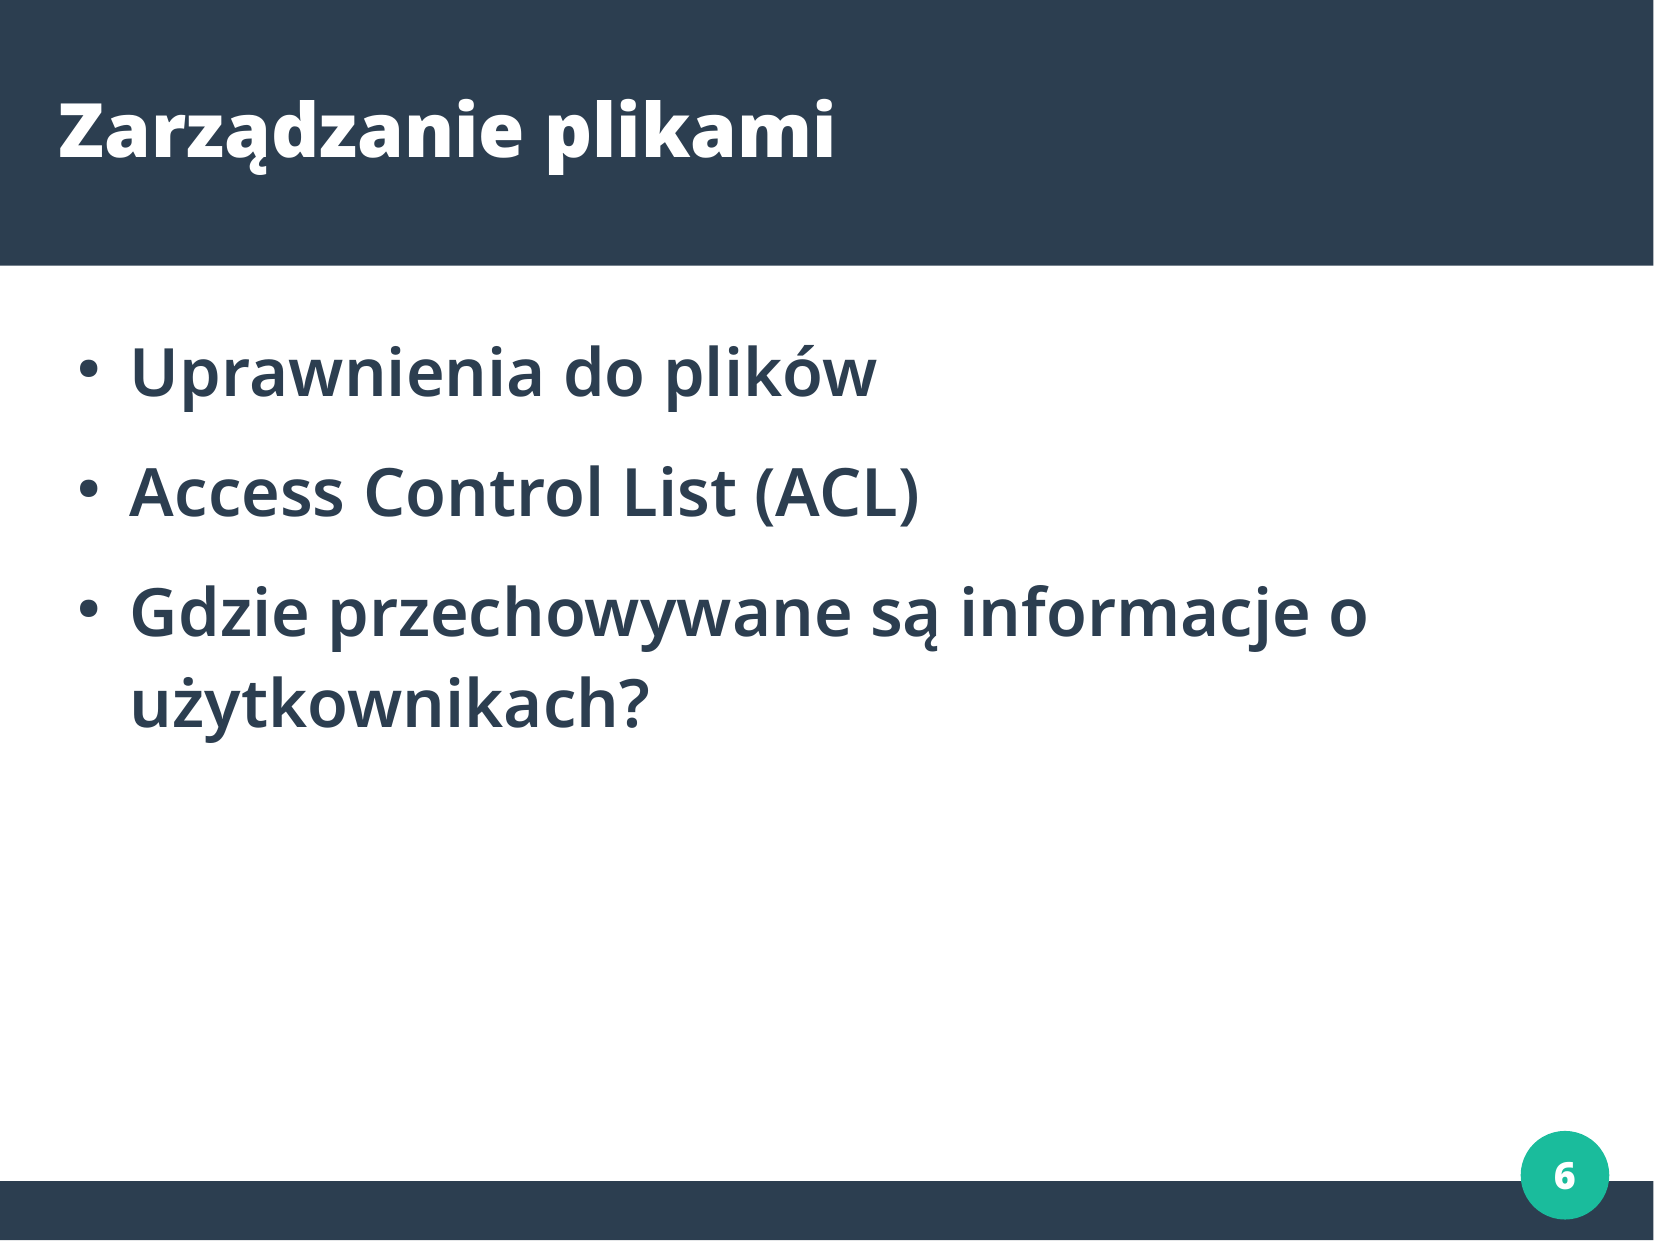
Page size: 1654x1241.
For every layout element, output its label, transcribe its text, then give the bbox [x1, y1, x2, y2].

title Zarządzanie plikami [59, 49, 1595, 207]
list Uprawnienia do plików Access Control List (ACL) Gdzie przechowywane są informacje o użytkownikach? [59, 324, 1595, 1152]
